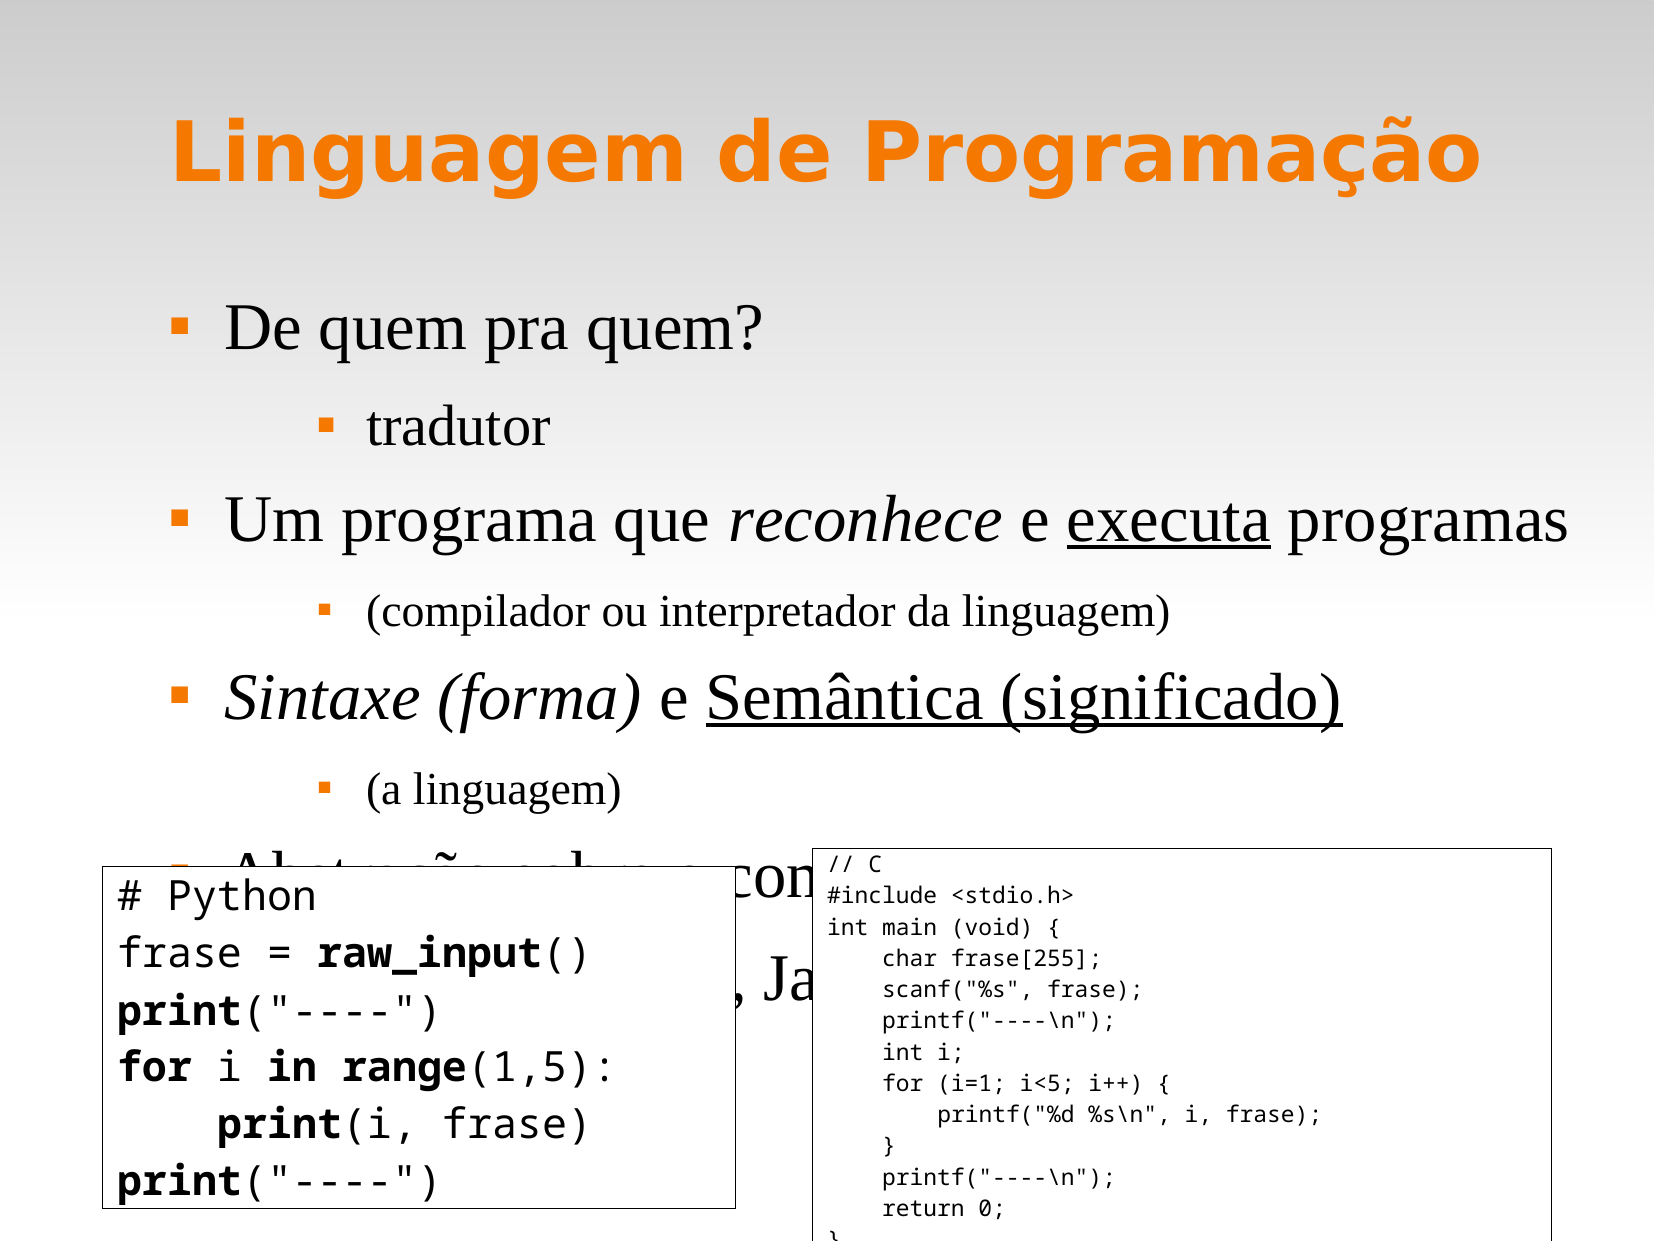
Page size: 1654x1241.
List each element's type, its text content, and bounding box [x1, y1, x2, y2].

text_box # Python frase = raw_input() print("----") for i in range(1,5): print(i, frase) print("----") [102, 888, 736, 1186]
title Linguagem de Programação [82, 49, 1571, 257]
text_box // C #include <stdio.h> int main (void) { char frase[255]; scanf("%s", frase); printf("----\n"); int i; for (i=1; i<5; i++) { printf("%d %s\n", i, frase); } printf("----\n"); return 0; } [812, 877, 1552, 1226]
list De quem pra quem? tradutor Um programa que reconhece e executa programas (compilador ou interpretador da linguagem) Sintaxe (forma) e Semântica (significado) (a linguagem) Abstração sobre o computador C, C++, Java, PHP, JavaScript, Python [82, 290, 1571, 1109]
